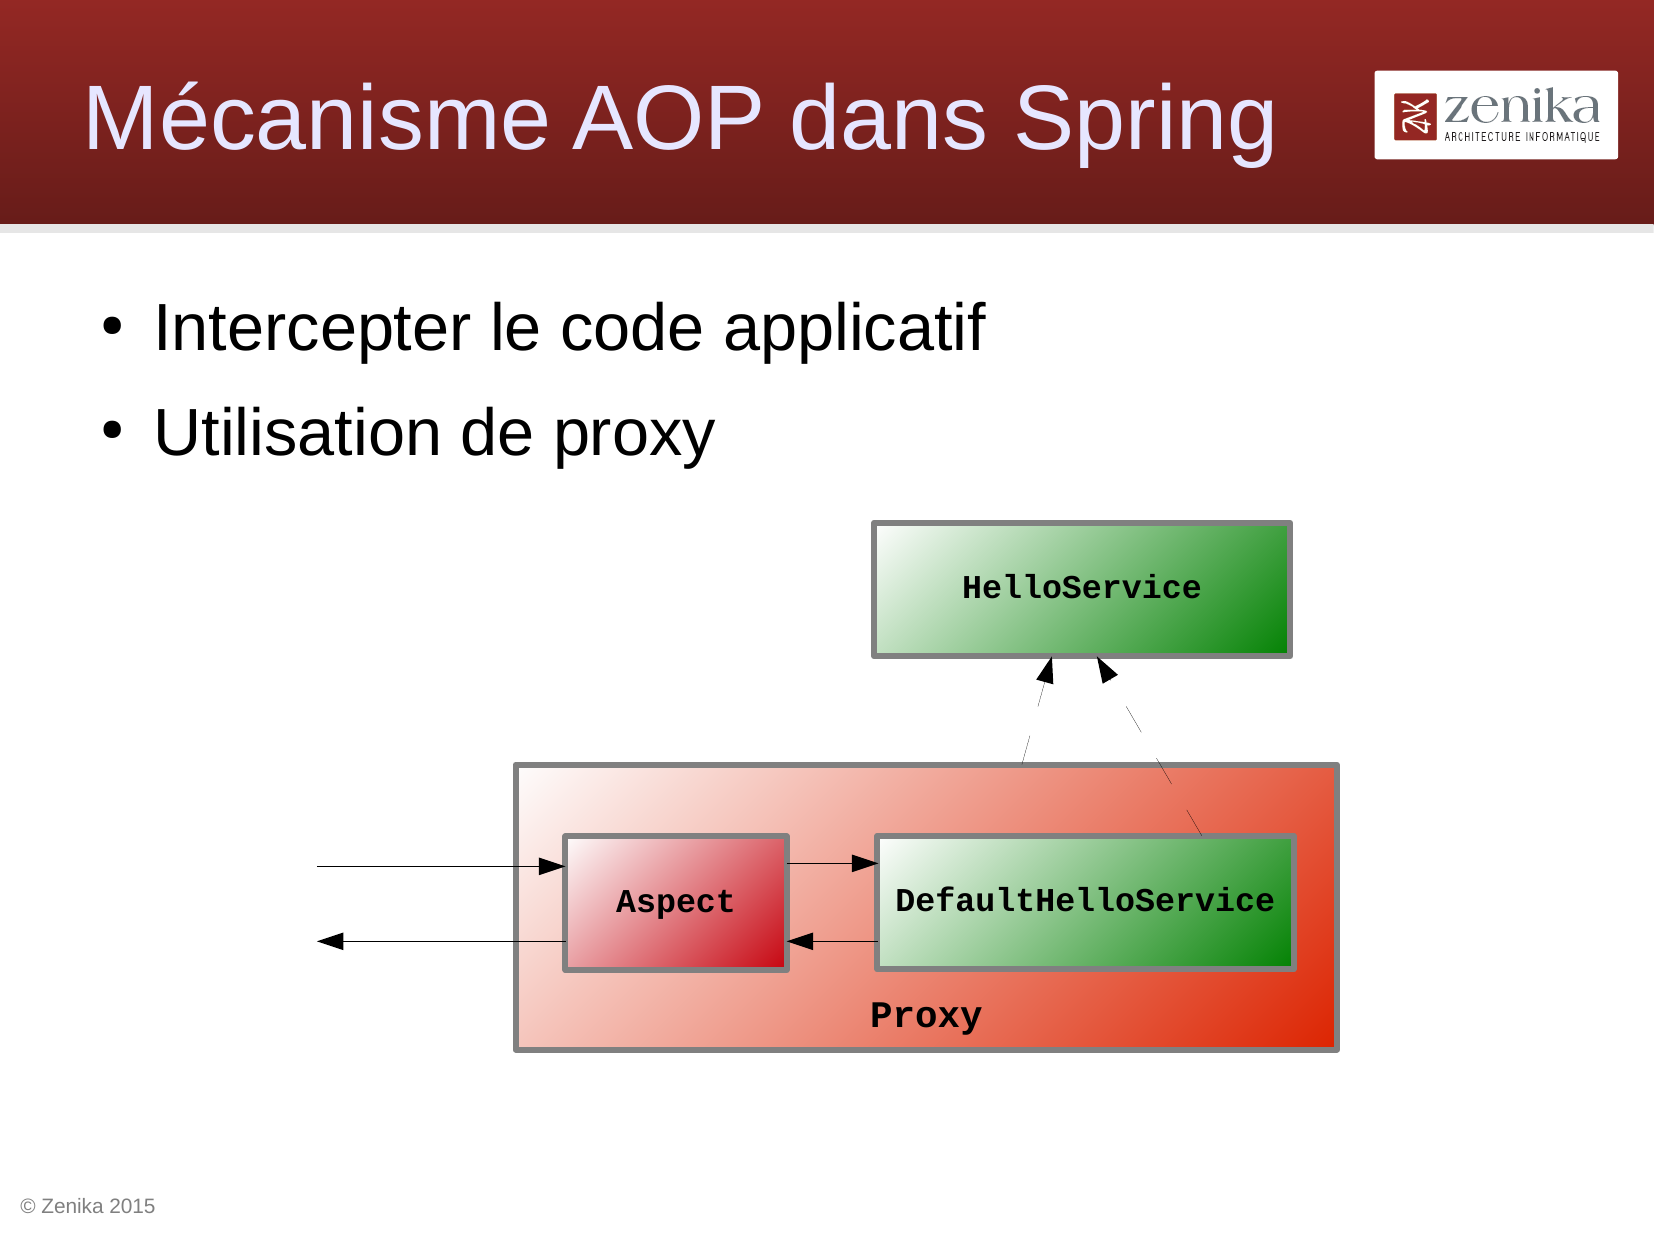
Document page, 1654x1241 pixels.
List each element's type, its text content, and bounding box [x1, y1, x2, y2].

list Intercepter le code applicatif Utilisation de proxy [82, 290, 1538, 1010]
text_box HelloService [874, 522, 1291, 657]
picture [1571, 82, 1600, 149]
text_box Proxy [515, 1010, 1337, 1050]
text_box Proxy [967, 1010, 975, 1023]
title Mécanisme AOP dans Spring [82, 13, 1571, 222]
text_box Aspect [565, 836, 787, 970]
text_box Proxy [922, 1010, 930, 1024]
text_box DefaultHelloService [877, 835, 1294, 970]
